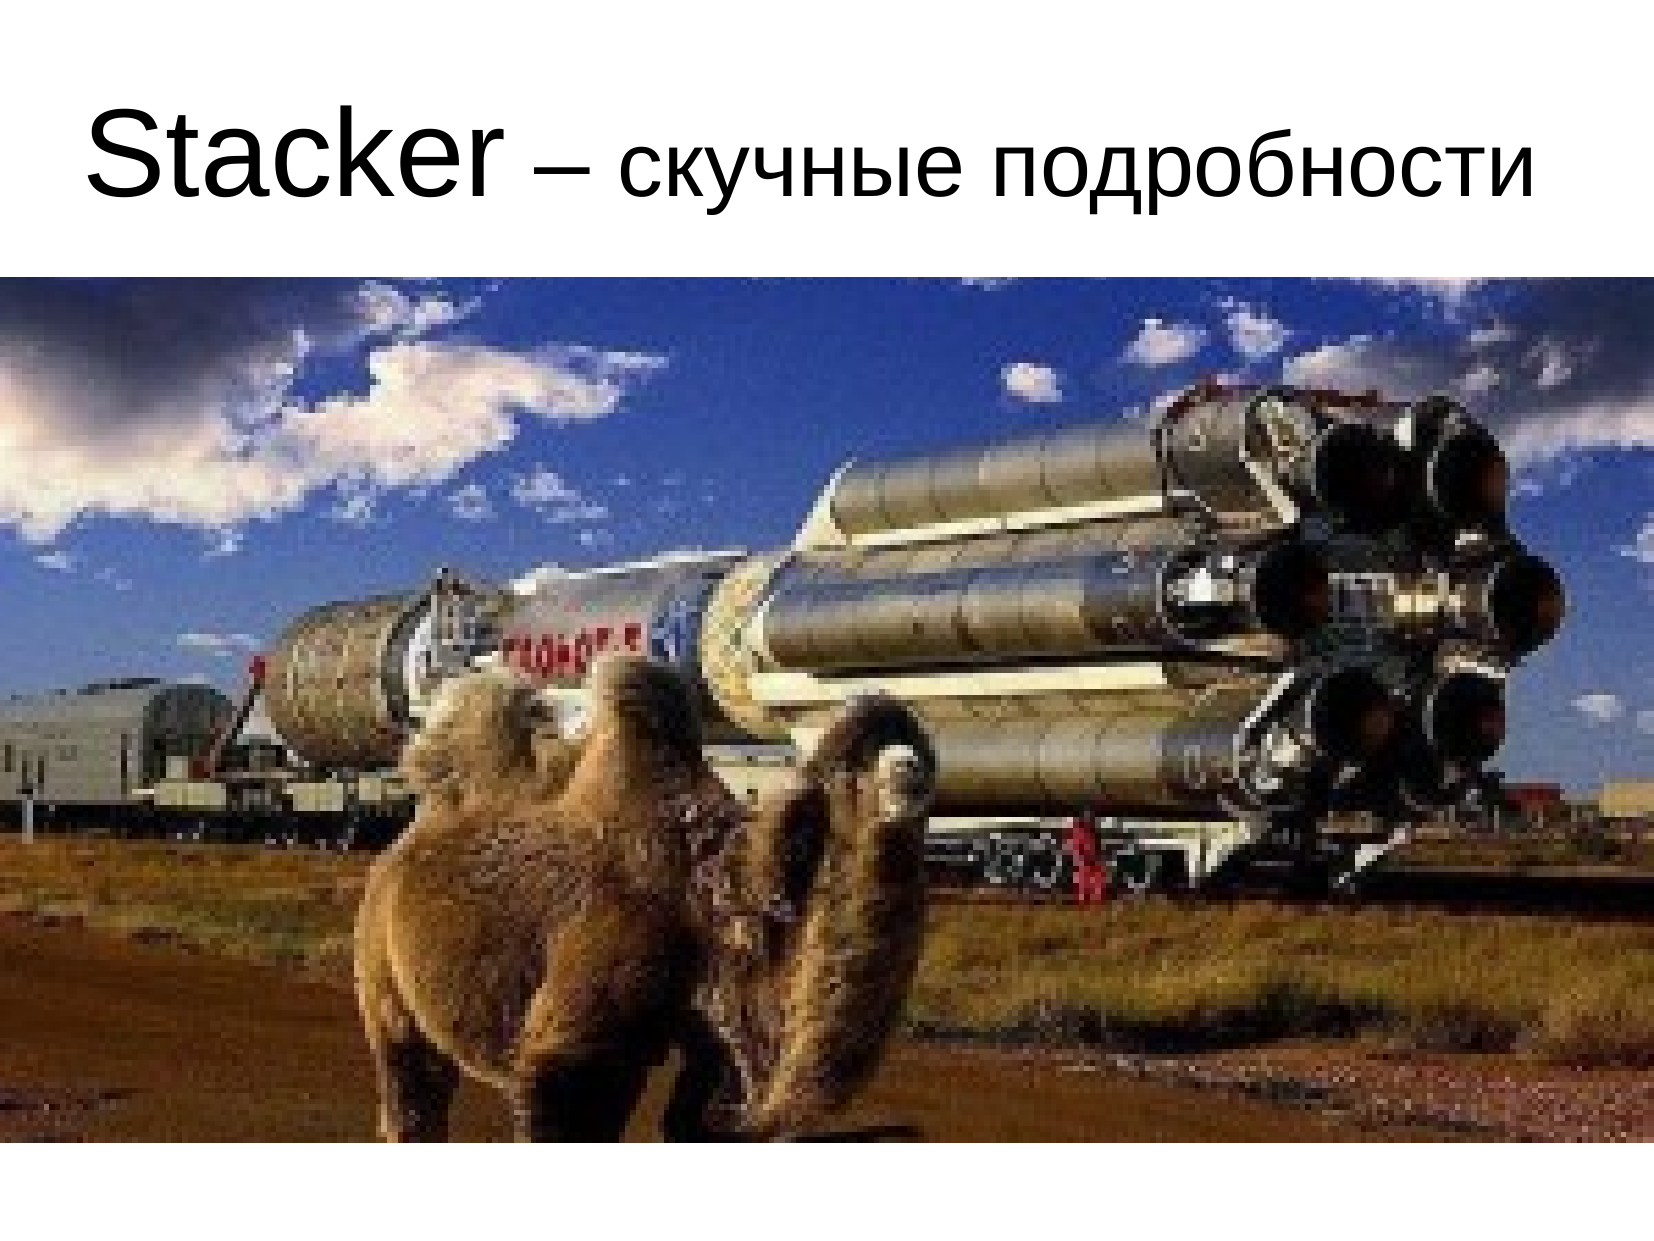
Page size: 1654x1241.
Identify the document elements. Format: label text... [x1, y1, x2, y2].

picture [0, 277, 1654, 1143]
title Stacker – скучные подробности [82, 49, 1571, 257]
